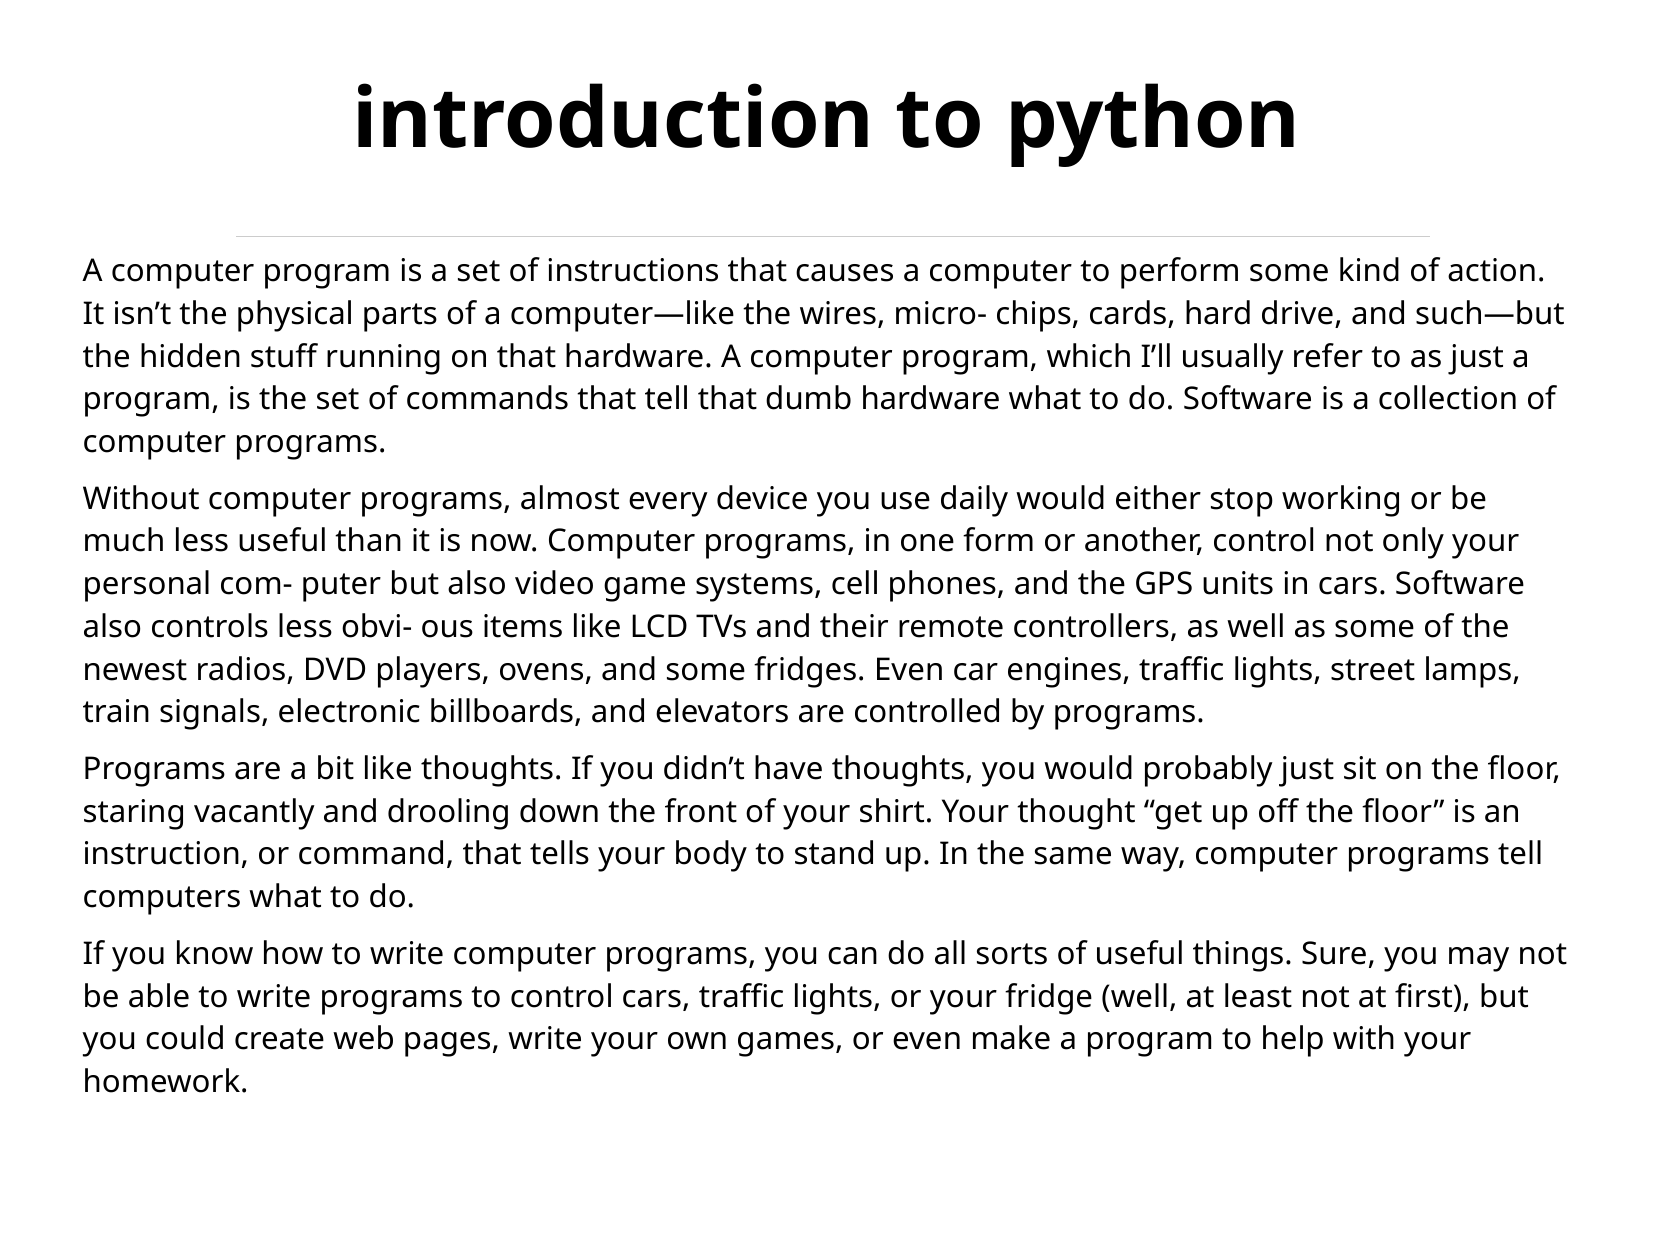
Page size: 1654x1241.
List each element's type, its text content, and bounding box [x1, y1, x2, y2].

list A computer program is a set of instructions that causes a computer to perform some kind of action. It isn’t the physical parts of a computer—like the wires, micro- chips, cards, hard drive, and such—but the hidden stuff running on that hardware. A computer program, which I’ll usually refer to as just a program, is the set of commands that tell that dumb hardware what to do. Software is a collection of computer programs. Without computer programs, almost every device you use daily would either stop working or be much less useful than it is now. Computer programs, in one form or another, control not only your personal com- puter but also video game systems, cell phones, and the GPS units in cars. Software also controls less obvi- ous items like LCD TVs and their remote controllers, as well as some of the newest radios, DVD players, ovens, and some fridges. Even car engines, traffic lights, street lamps, train signals, electronic billboards, and elevators are controlled by programs. Programs are a bit like thoughts. If you didn’t have thoughts, you would probably just sit on the floor, staring vacantly and drooling down the front of your shirt. Your thought “get up off the floor” is an instruction, or command, that tells your body to stand up. In the same way, computer programs tell computers what to do. If you know how to write computer programs, you can do all sorts of useful things. Sure, you may not be able to write programs to control cars, traffic lights, or your fridge (well, at least not at first), but you could create web pages, write your own games, or even make a program to help with your homework. [82, 248, 1571, 1111]
title introduction to python [82, 11, 1571, 219]
